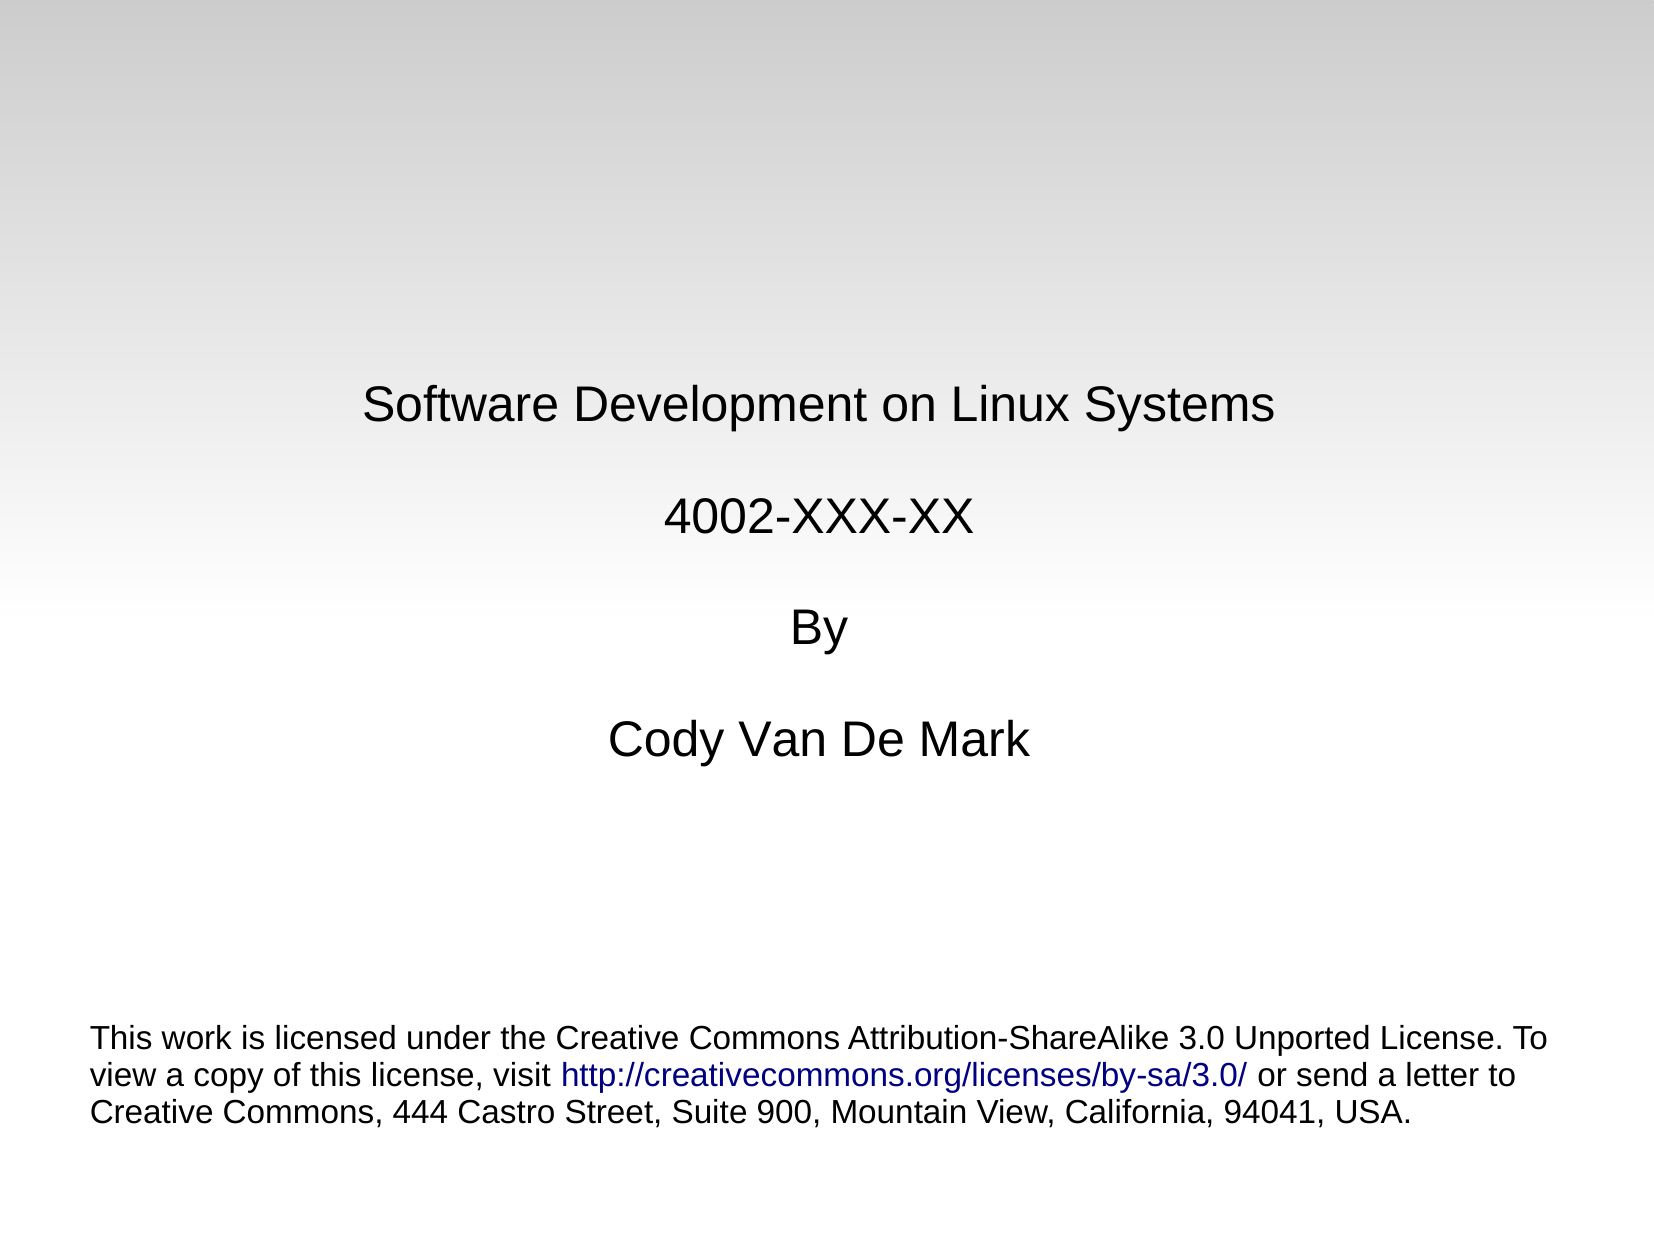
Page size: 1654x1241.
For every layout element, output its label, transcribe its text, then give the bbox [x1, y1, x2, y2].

subtitle Software Development on Linux Systems 4002-XXX-XX By Cody Van De Mark [74, 134, 1564, 954]
text_box This work is licensed under the Creative Commons Attribution-ShareAlike 3.0 Unported License. To view a copy of this license, visit http://creativecommons.org/licenses/by-sa/3.0/ or send a letter to Creative Commons, 444 Castro Street, Suite 900, Mountain View, California, 94041, USA. [75, 1012, 1576, 1200]
